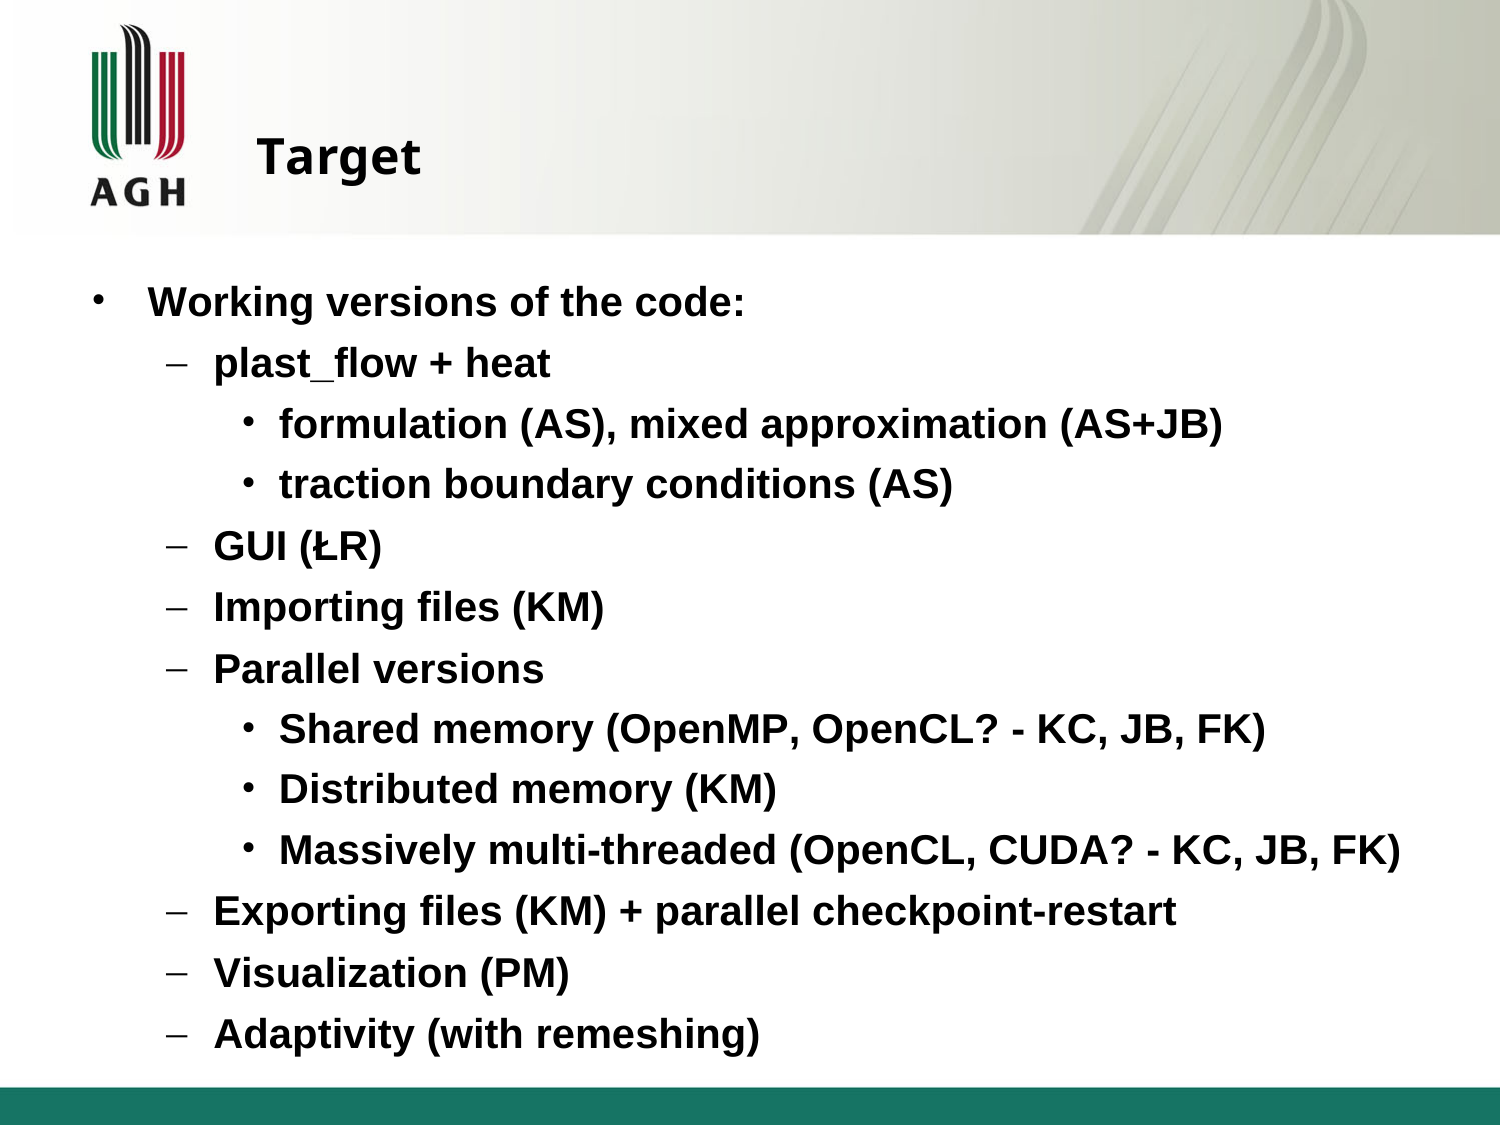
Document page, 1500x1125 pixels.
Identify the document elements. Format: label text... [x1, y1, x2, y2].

list Working versions of the code: plast_flow + heat formulation (AS), mixed approximation (AS+JB) traction boundary conditions (AS) GUI (ŁR) Importing files (KM) Parallel versions Shared memory (OpenMP, OpenCL? - KC, JB, FK) Distributed memory (KM) Massively multi-threaded (OpenCL, CUDA? - KC, JB, FK) Exporting files (KM) + parallel checkpoint-restart Visualization (PM) Adaptivity (with remeshing) [76, 267, 1477, 1065]
title Target [242, 70, 1423, 238]
picture [0, 0, 1500, 1125]
